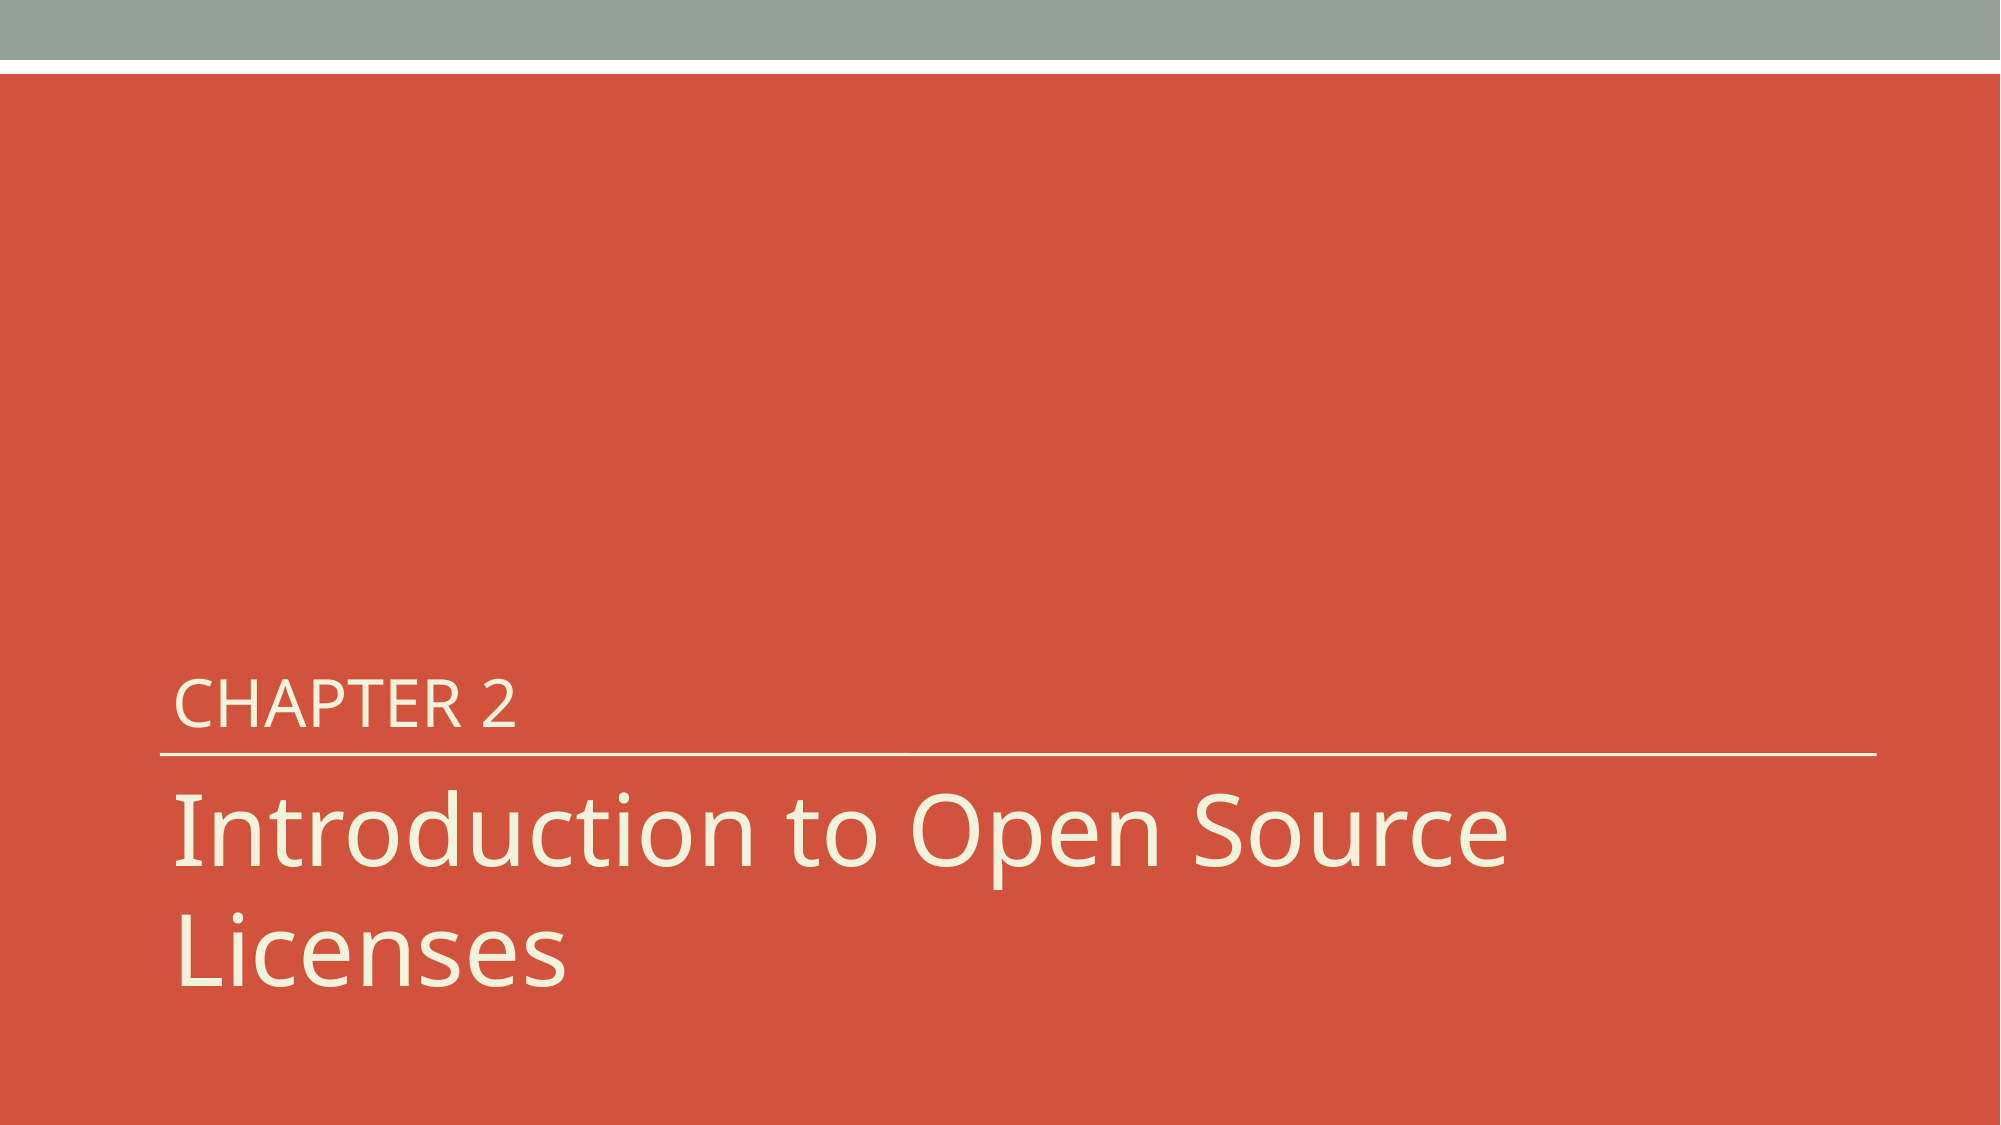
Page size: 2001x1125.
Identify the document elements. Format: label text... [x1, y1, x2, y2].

text_box Introduction to Open Source Licenses [158, 759, 1858, 1005]
text_box CHAPTER 2 [158, 388, 1858, 748]
